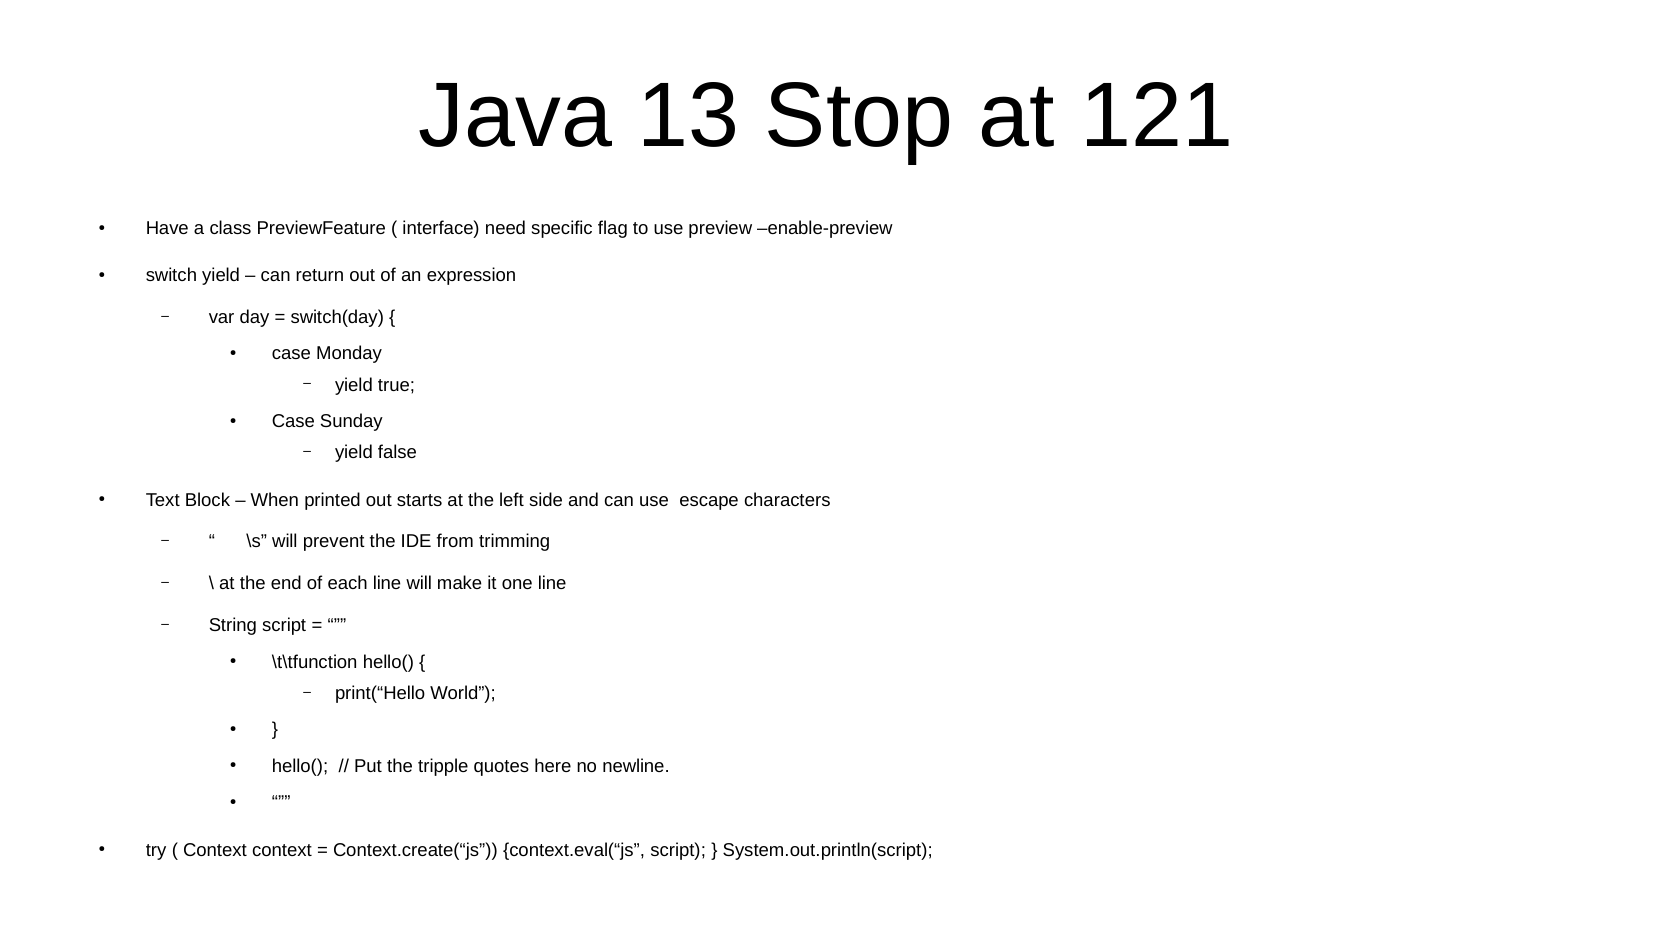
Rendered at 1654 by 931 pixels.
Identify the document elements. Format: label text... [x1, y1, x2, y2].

list Have a class PreviewFeature ( interface) need specific flag to use preview –enable-preview switch yield – can return out of an expression var day = switch(day) { case Monday yield true; Case Sunday yield false Text Block – When printed out starts at the left side and can use escape characters “ \s” will prevent the IDE from trimming \ at the end of each line will make it one line String script = “”” \t\tfunction hello() { print(“Hello World”); } hello(); // Put the tripple quotes here no newline. “”” try ( Context context = Context.create(“js”)) {context.eval(“js”, script); } System.out.println(script); [82, 217, 1613, 863]
title Java 13 Stop at 121 [82, 37, 1571, 193]
